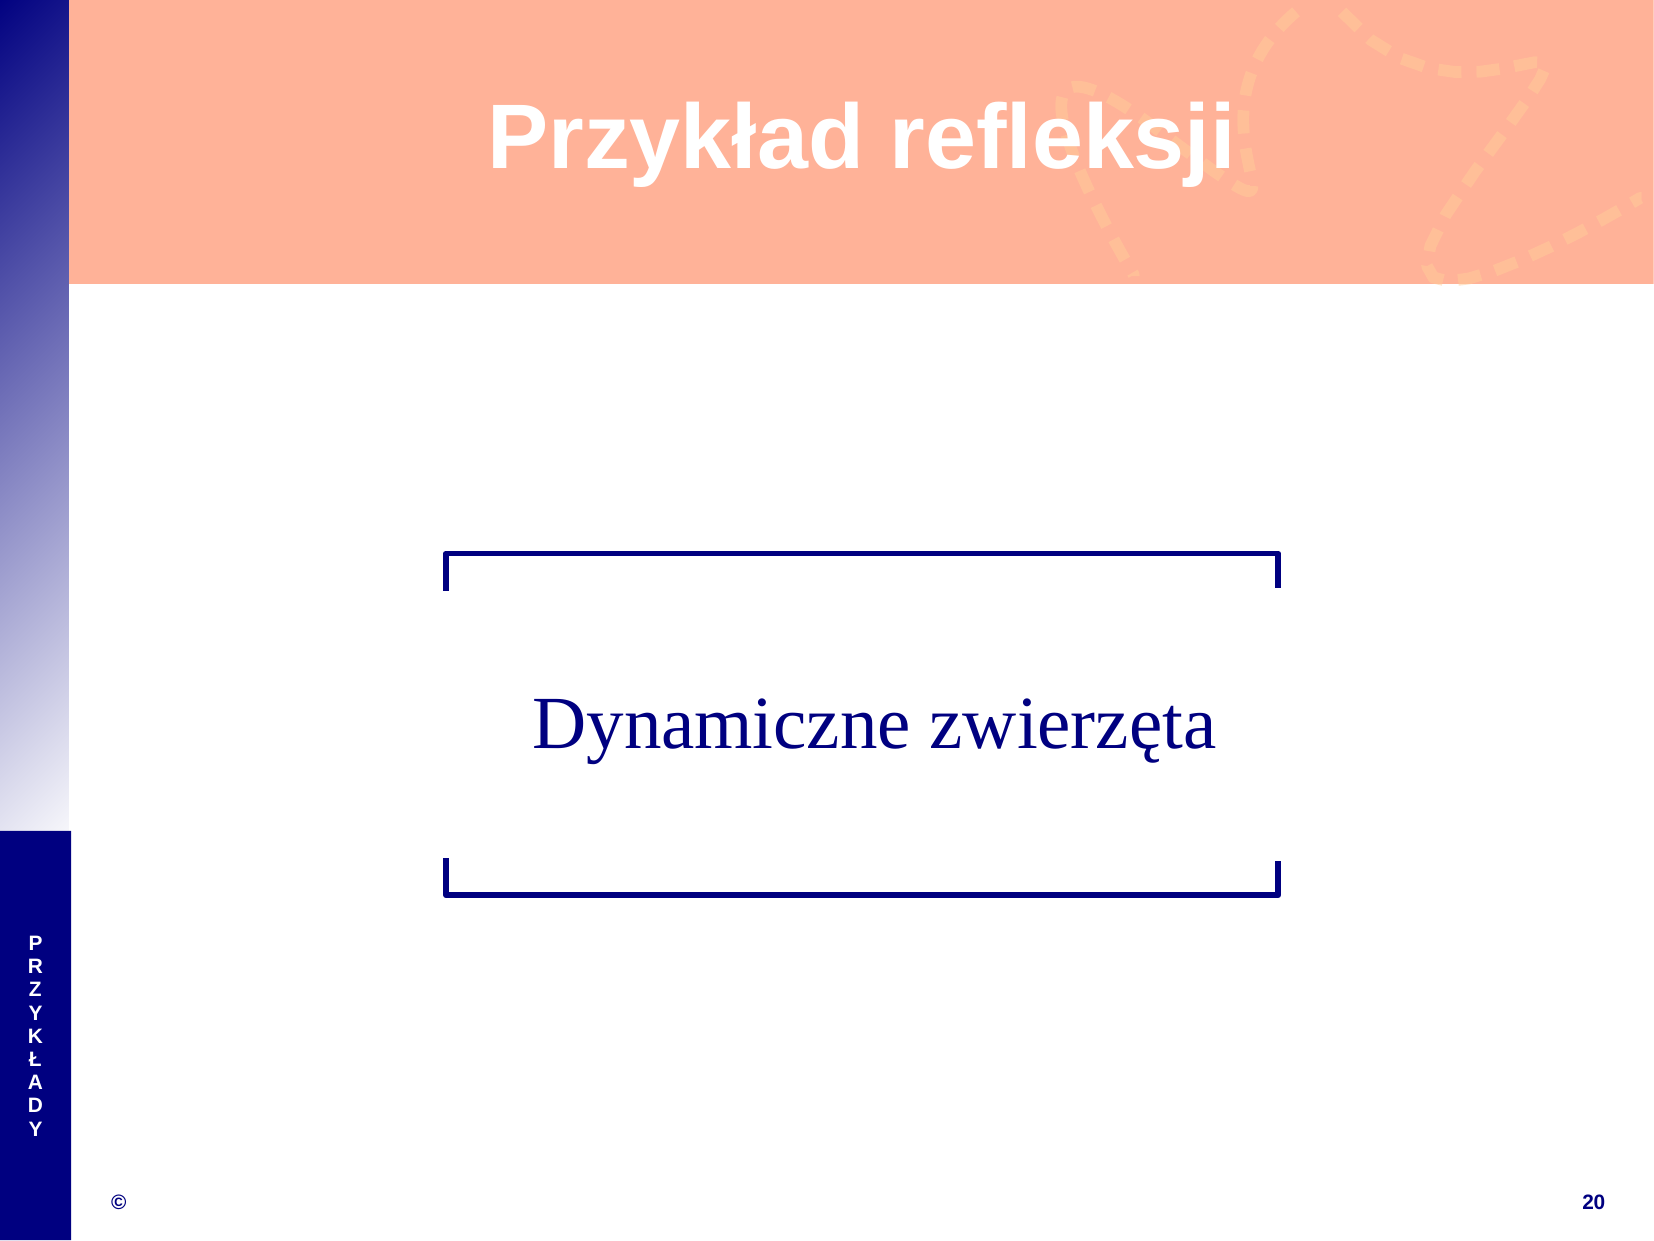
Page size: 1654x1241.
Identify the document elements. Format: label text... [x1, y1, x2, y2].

text_box Dynamiczne zwierzęta [461, 528, 1263, 918]
title Przykład refleksji [70, 33, 1654, 241]
text_box P R Z Y K Ł A D Y [0, 831, 71, 1241]
